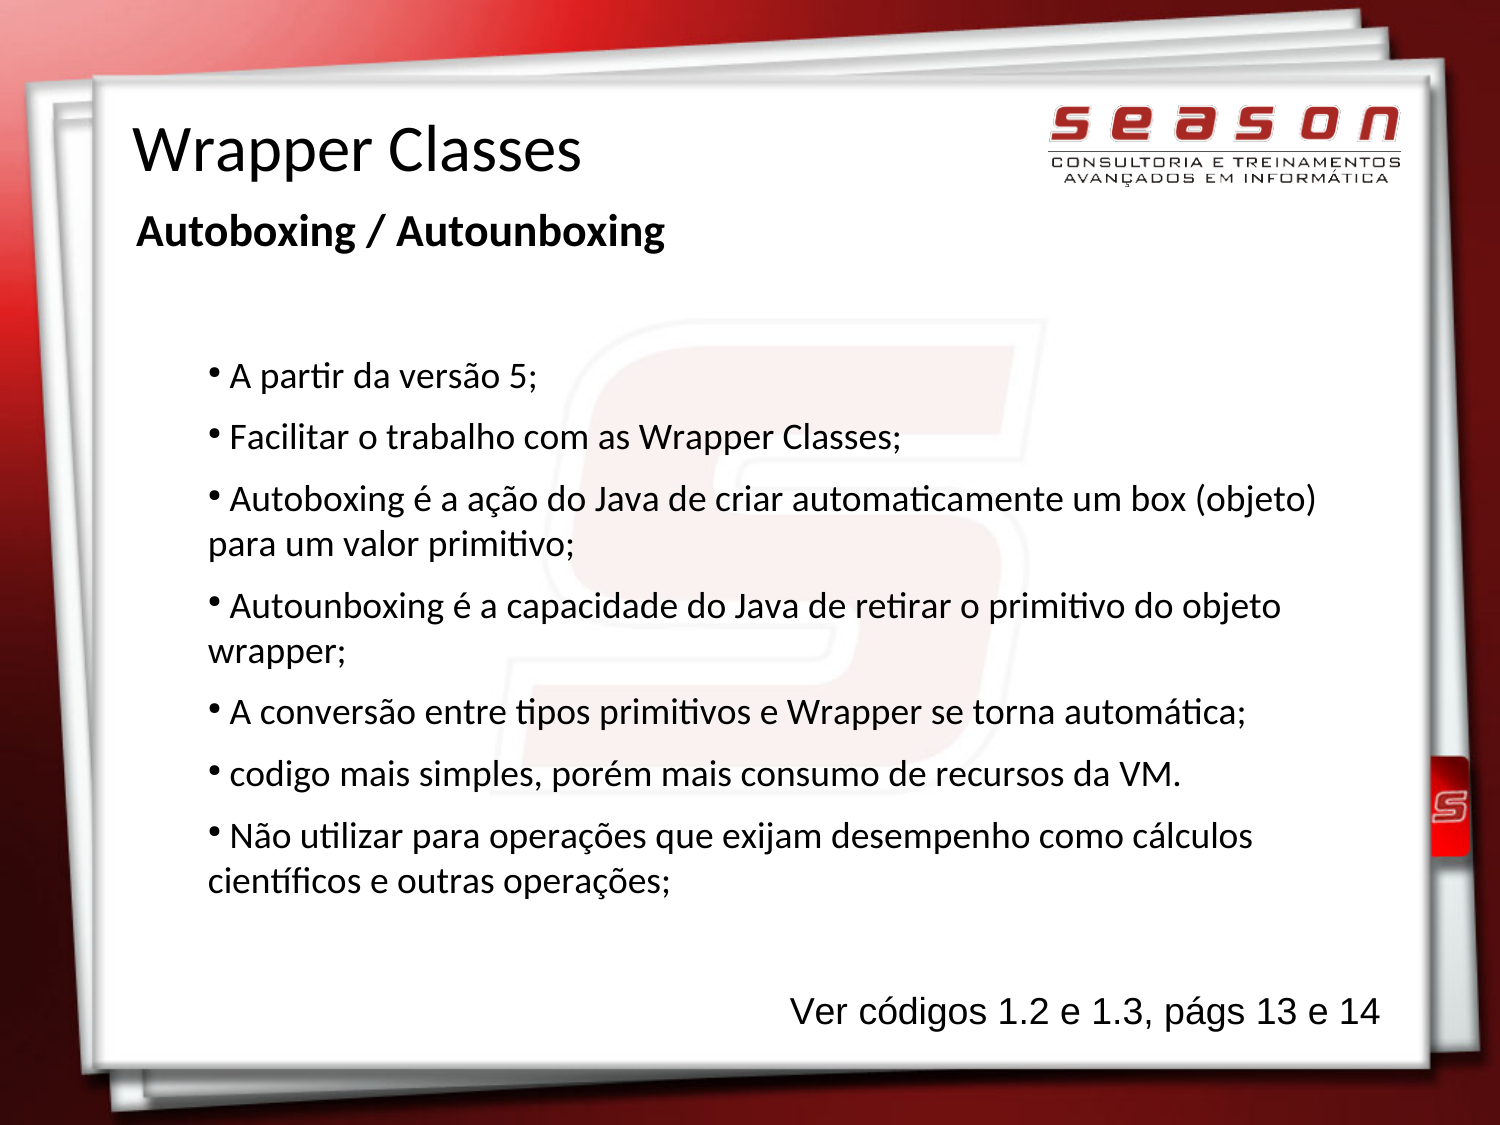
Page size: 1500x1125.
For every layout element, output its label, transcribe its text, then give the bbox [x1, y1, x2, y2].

title Wrapper Classes [118, 33, 1394, 257]
text_box Ver códigos 1.2 e 1.3, págs 13 e 14 [708, 979, 1396, 1040]
picture [0, 0, 1500, 1125]
text_box A partir da versão 5; Facilitar o trabalho com as Wrapper Classes; Autoboxing é a ação do Java de criar automaticamente um box (objeto) para um valor primitivo; Autounboxing é a capacidade do Java de retirar o primitivo do objeto wrapper; A conversão entre tipos primitivos e Wrapper se torna automática; codigo mais simples, porém mais consumo de recursos da VM. Não utilizar para operações que exijam desempenho como cálculos científicos e outras operações; [207, 305, 1328, 946]
text_box Autoboxing / Autounboxing [119, 200, 1240, 256]
